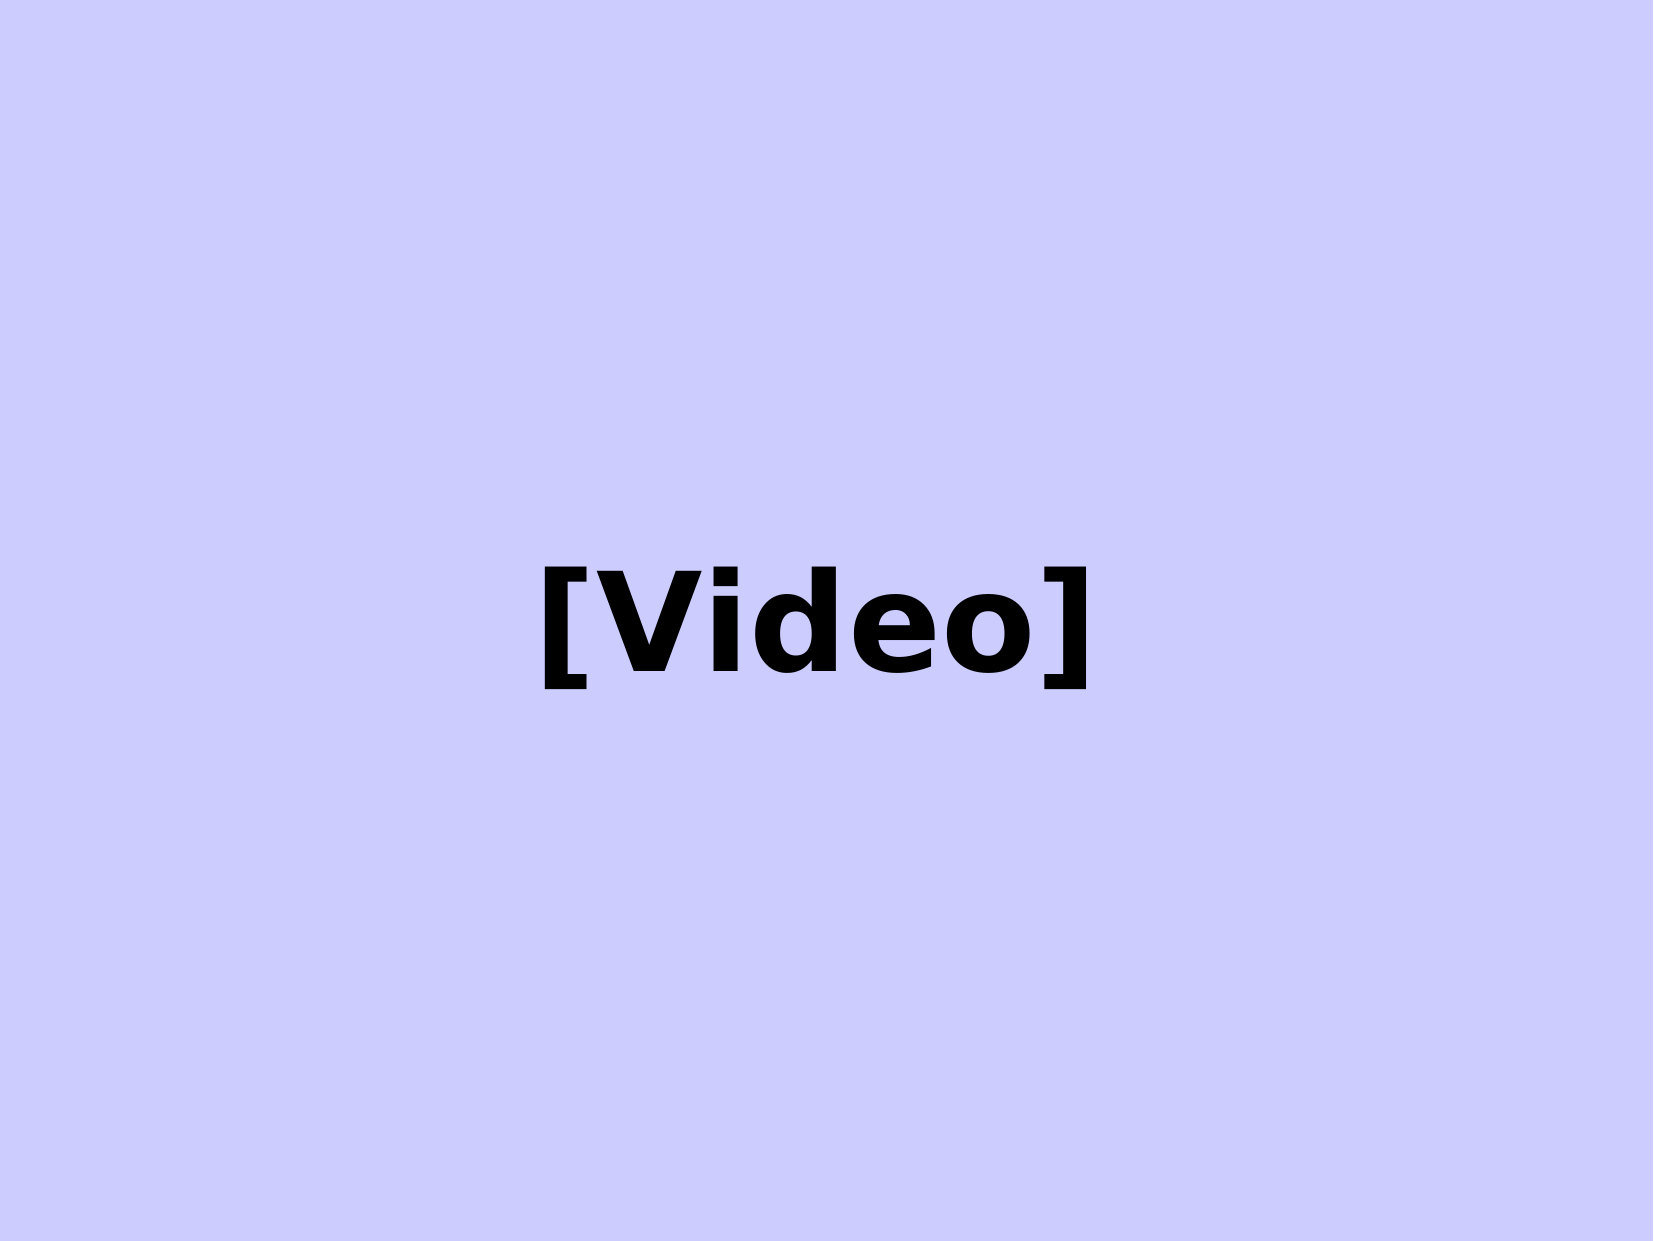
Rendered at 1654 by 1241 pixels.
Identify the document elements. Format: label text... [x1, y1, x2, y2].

title [Video] [72, 527, 1561, 721]
